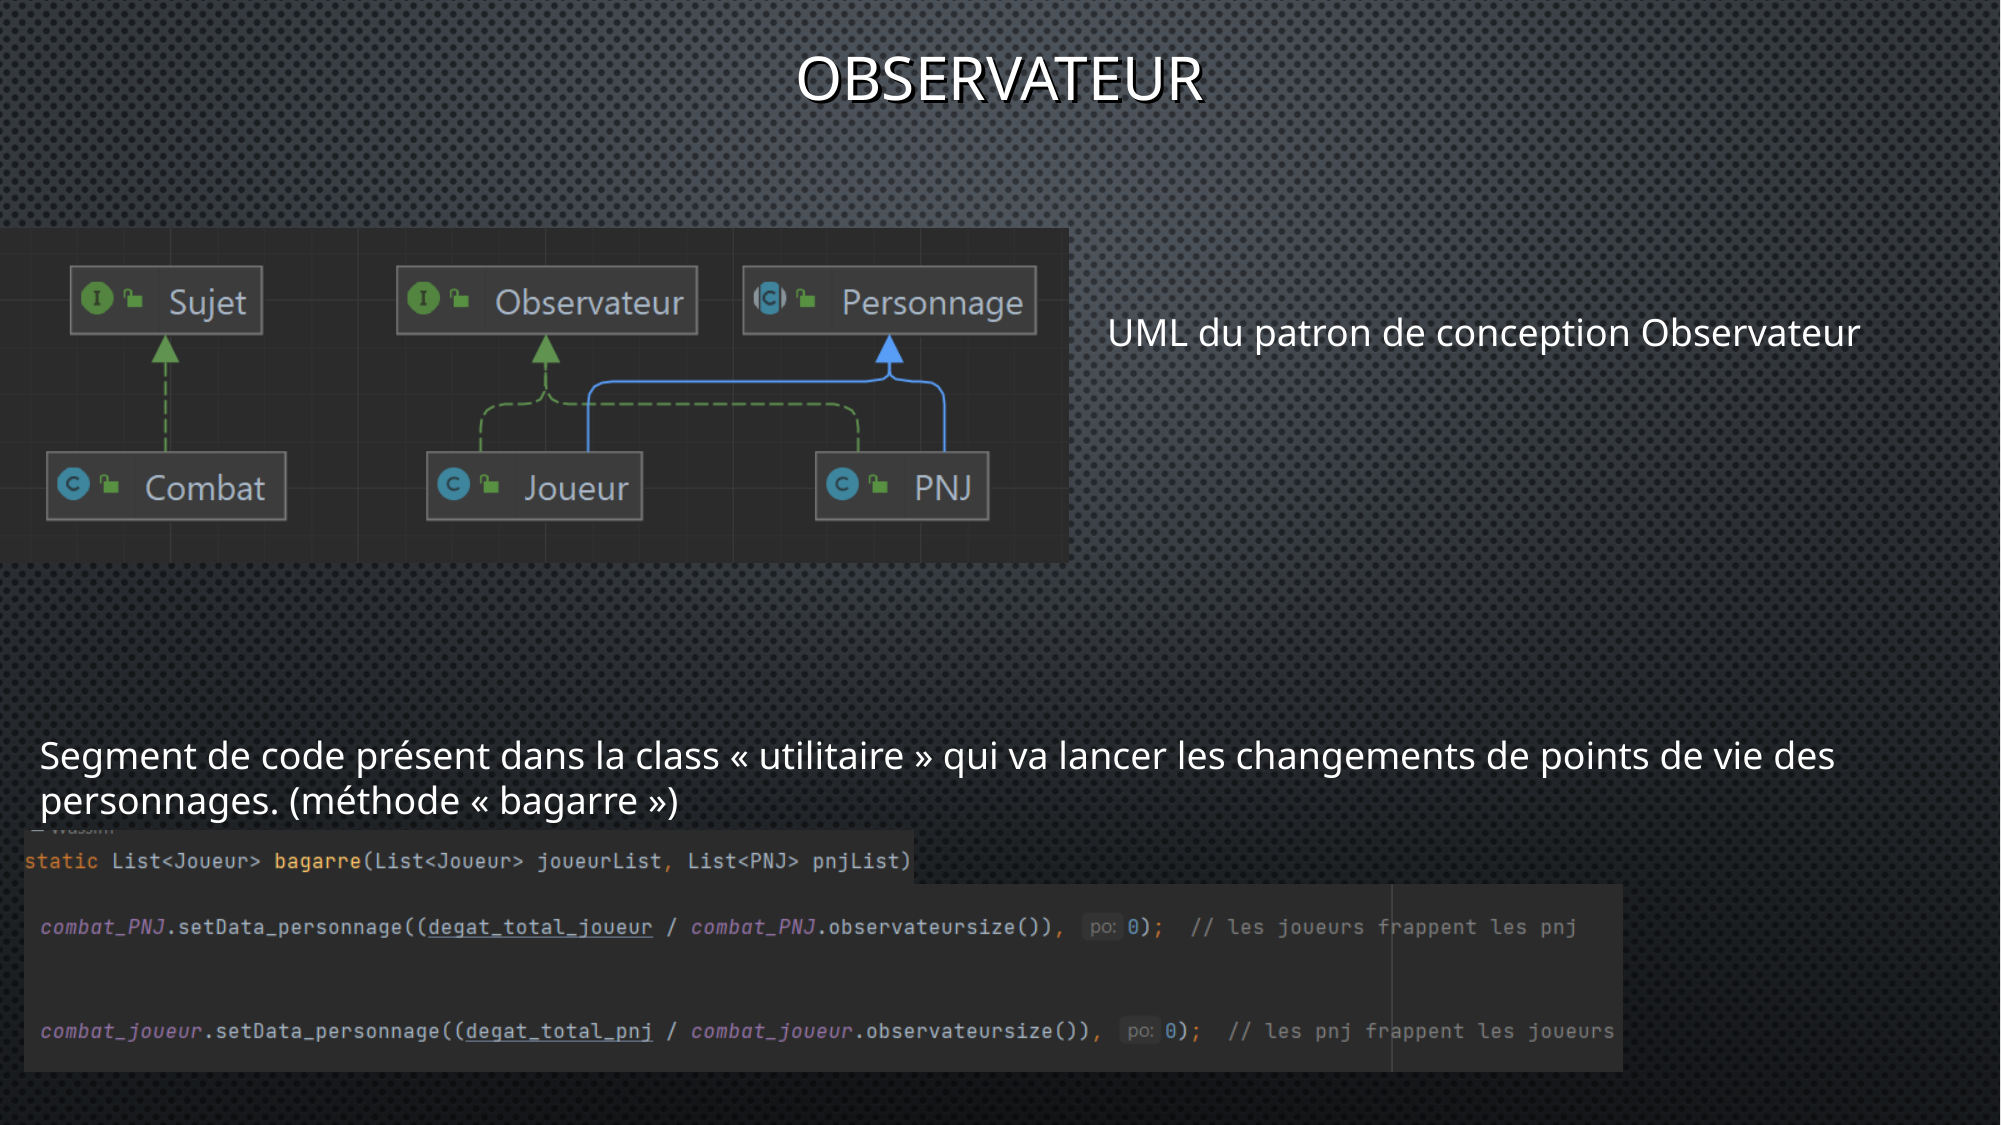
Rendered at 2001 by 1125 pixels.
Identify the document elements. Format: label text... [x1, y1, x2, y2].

picture [24, 831, 1623, 1072]
title Observateur [289, 31, 1711, 121]
text_box Segment de code présent dans la class « utilitaire » qui va lancer les changements de points de vie des personnages. (méthode « bagarre ») [24, 724, 1976, 831]
text_box UML du patron de conception Observateur [1092, 301, 1968, 363]
picture [0, 228, 1069, 563]
